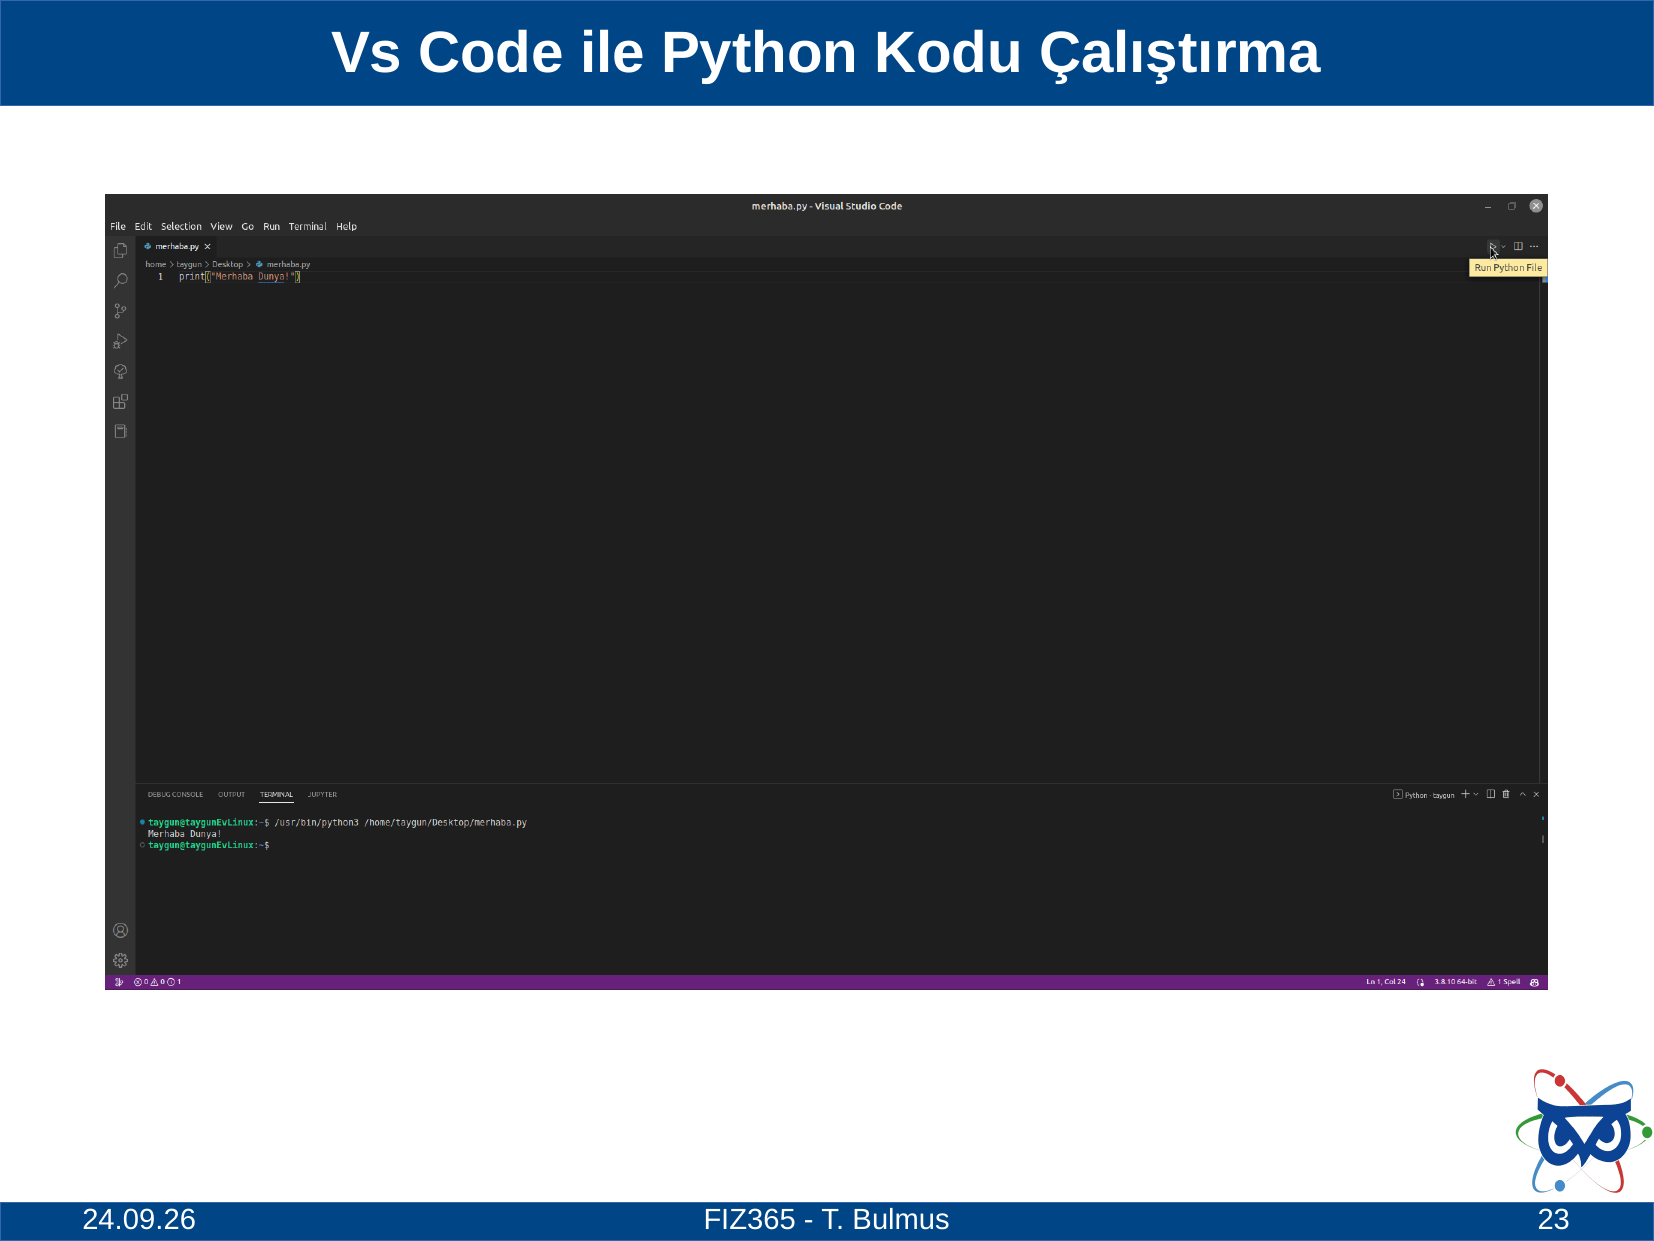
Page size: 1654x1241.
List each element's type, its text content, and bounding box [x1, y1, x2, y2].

title Vs Code ile Python Kodu Çalıştırma [0, 0, 1653, 106]
picture [105, 194, 1548, 991]
picture [1514, 1061, 1653, 1201]
